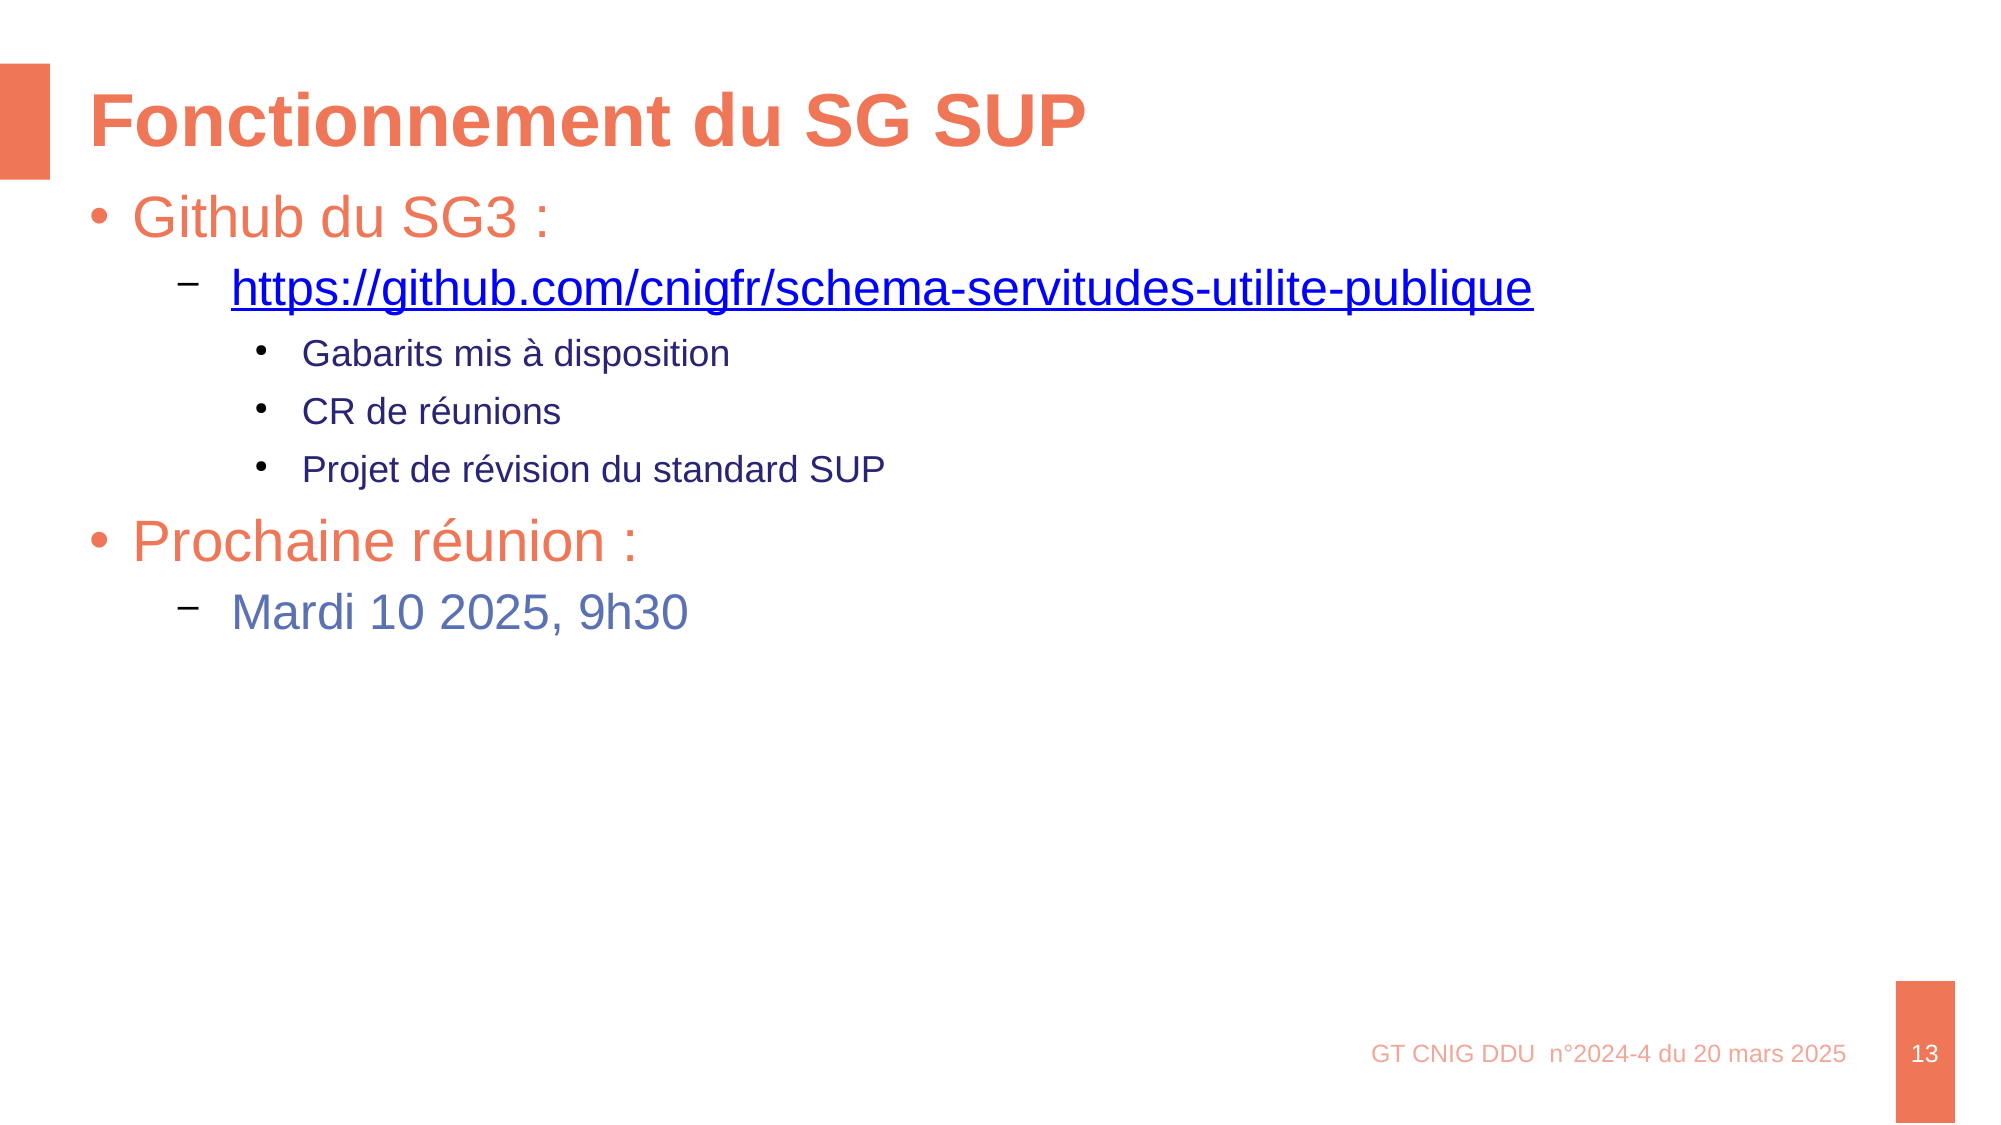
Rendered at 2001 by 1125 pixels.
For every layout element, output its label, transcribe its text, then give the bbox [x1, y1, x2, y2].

title Fonctionnement du SG SUP [74, 70, 1863, 174]
list Github du SG3 : https://github.com/cnigfr/schema-servitudes-utilite-publique Gabarits mis à disposition CR de réunions Projet de révision du standard SUP Prochaine réunion : Mardi 10 2025, 9h30 [74, 179, 1979, 1004]
